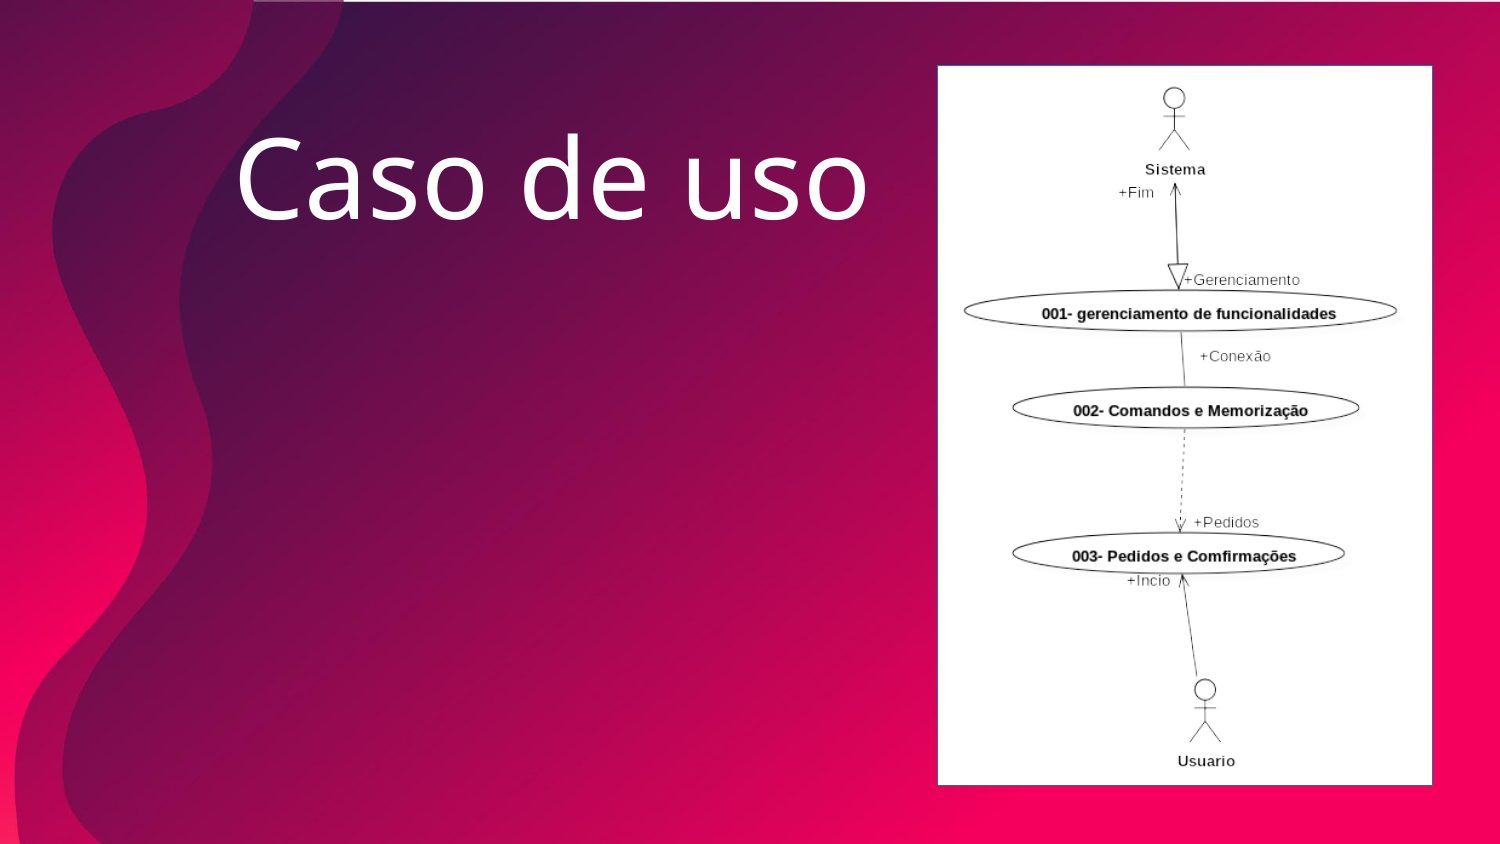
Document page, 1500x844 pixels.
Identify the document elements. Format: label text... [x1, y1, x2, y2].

text_box Caso de uso [218, 118, 932, 337]
picture [0, 0, 1500, 844]
text_box [937, 65, 1433, 786]
